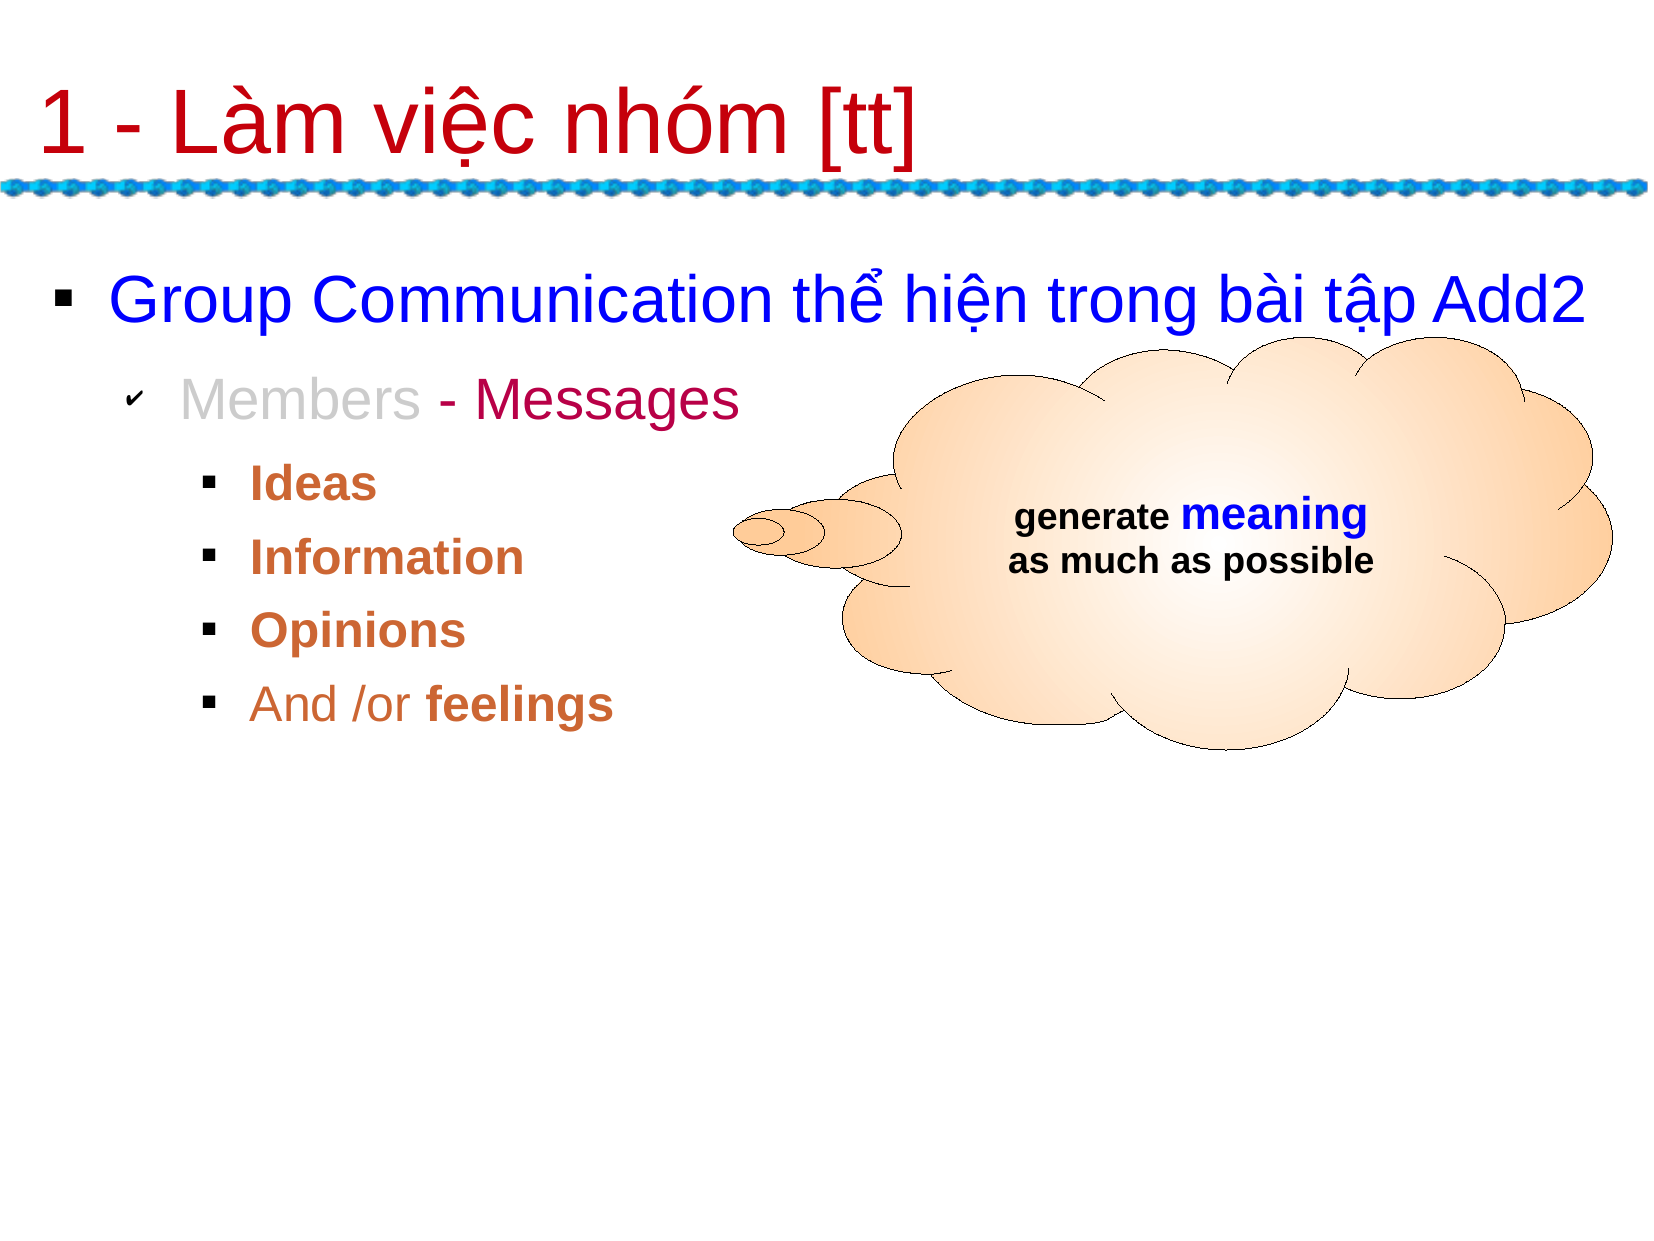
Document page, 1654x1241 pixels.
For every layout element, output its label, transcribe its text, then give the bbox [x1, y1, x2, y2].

text_box generate meaning as much as possible [733, 337, 1613, 751]
title 1 - Làm việc nhóm [tt] [37, 37, 1651, 208]
list Group Communication thể hiện trong bài tập Add2 Members - Messages Ideas Information Opinions And /or feelings [37, 262, 1651, 1163]
picture [0, 178, 37, 199]
